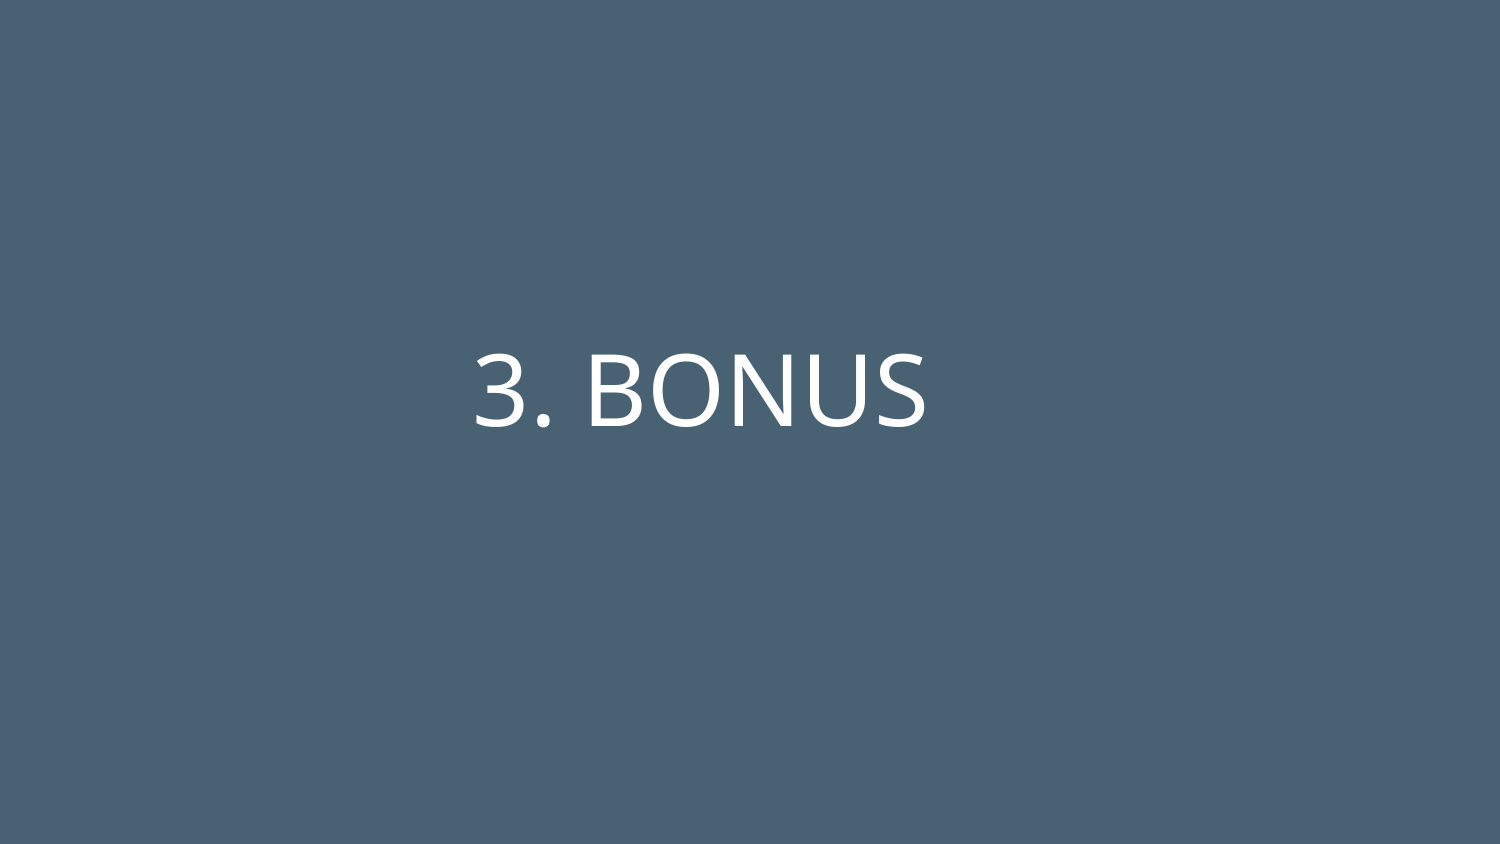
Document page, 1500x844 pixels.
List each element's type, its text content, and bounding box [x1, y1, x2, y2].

text_box 3. BONUS [75, 217, 1328, 556]
